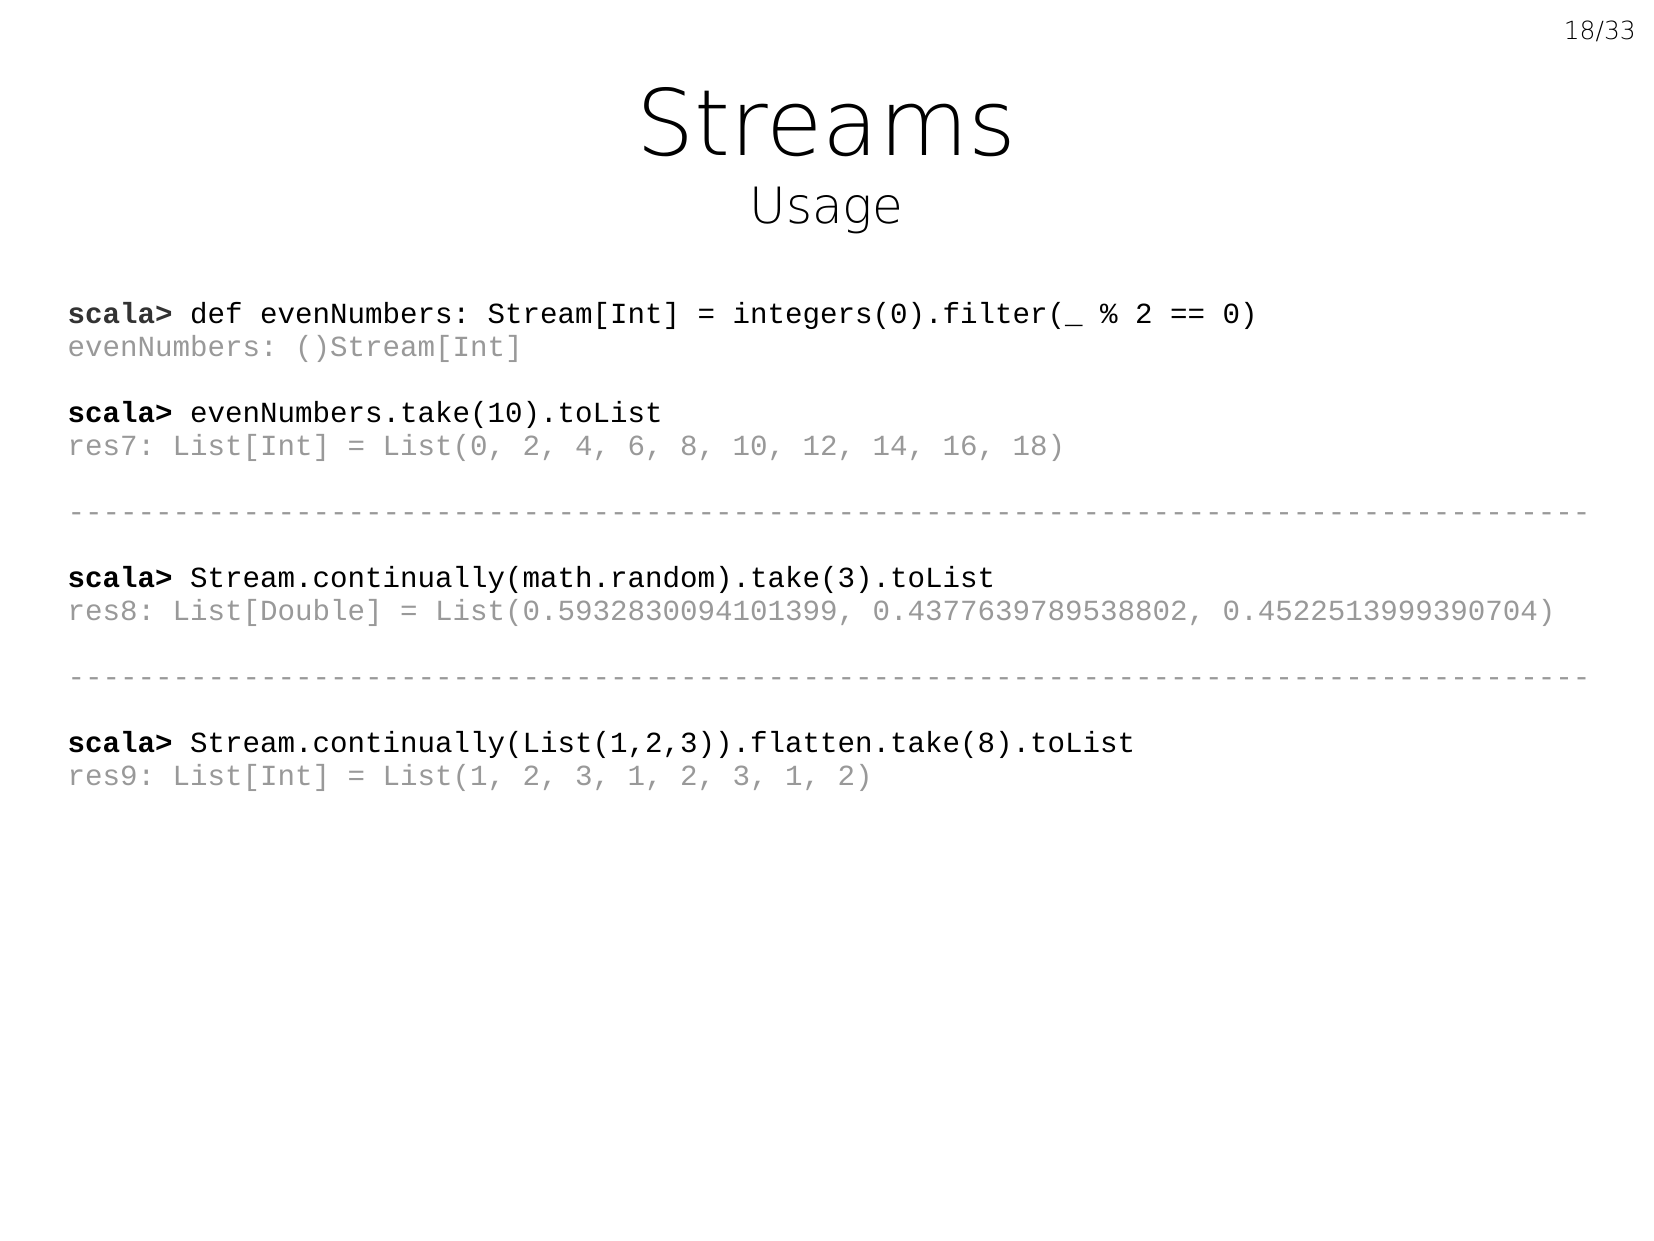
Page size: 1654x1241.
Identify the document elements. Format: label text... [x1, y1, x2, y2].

text_box scala> def evenNumbers: Stream[Int] = integers(0).filter(_ % 2 == 0) evenNumbers: ()Stream[Int] scala> evenNumbers.take(10).toList res7: List[Int] = List(0, 2, 4, 6, 8, 10, 12, 14, 16, 18) --------------------------------------------------------------------------------------- scala> Stream.continually(math.random).take(3).toList res8: List[Double] = List(0.5932830094101399, 0.4377639789538802, 0.4522513999390704) --------------------------------------------------------------------------------------- scala> Stream.continually(List(1,2,3)).flatten.take(8).toList res9: List[Int] = List(1, 2, 3, 1, 2, 3, 1, 2) [52, 291, 1621, 1201]
title Streams Usage [82, 49, 1571, 257]
text_box [195, 765, 225, 836]
